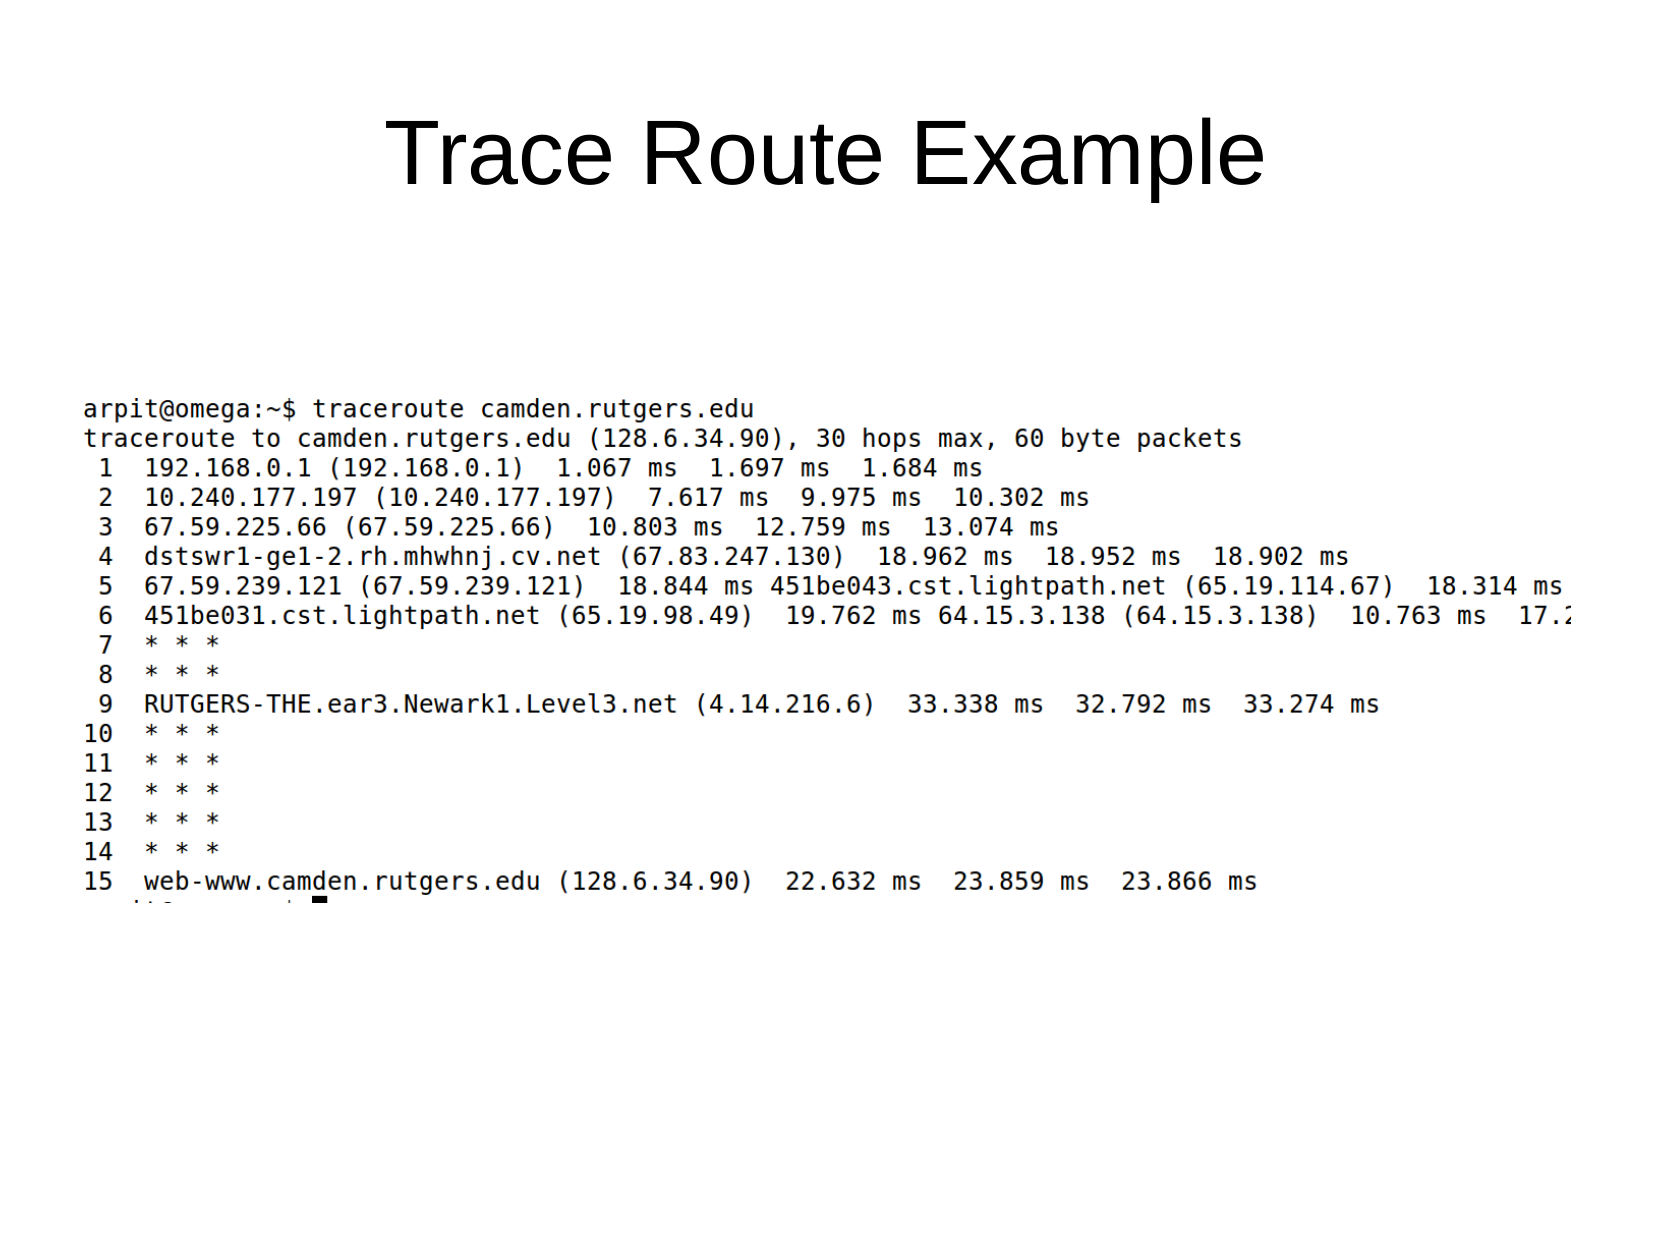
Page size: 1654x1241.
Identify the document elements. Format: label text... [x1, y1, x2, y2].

picture [82, 396, 1571, 904]
title Trace Route Example [82, 49, 1571, 257]
